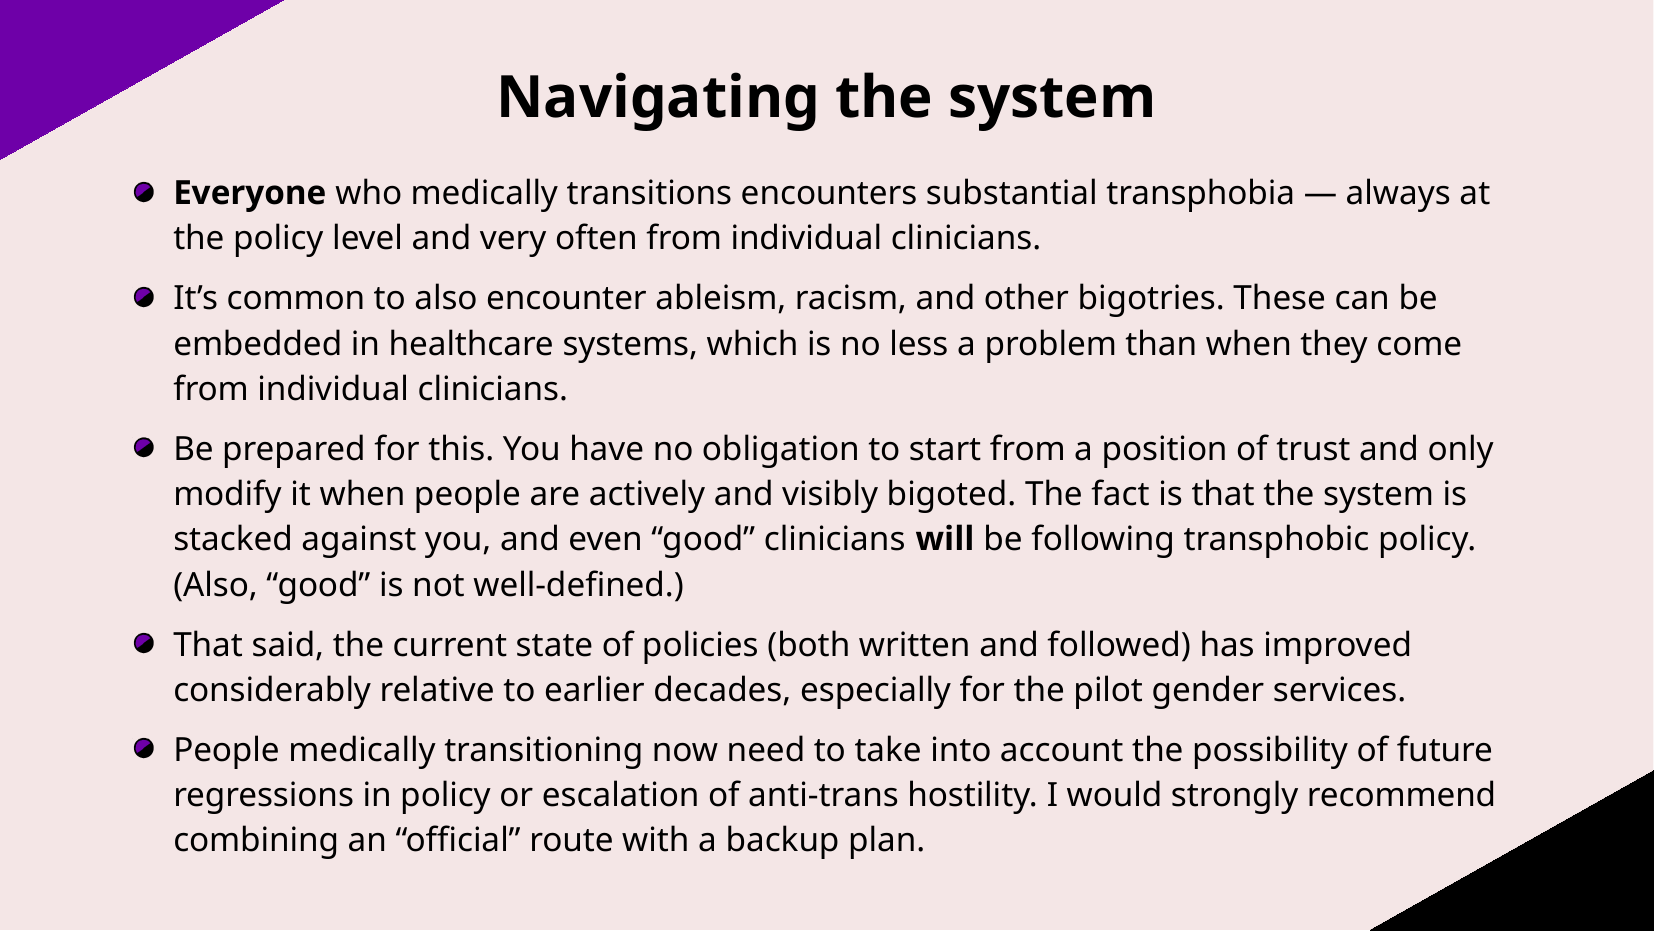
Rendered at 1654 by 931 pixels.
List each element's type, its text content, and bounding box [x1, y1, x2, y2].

title Navigating the system [82, 35, 1571, 154]
text_box [0, 0, 284, 160]
subtitle Everyone who medically transitions encounters substantial transphobia — always at the policy level and very often from individual clinicians. It’s common to also encounter ableism, racism, and other bigotries. These can be embedded in healthcare systems, which is no less a problem than when they come from individual clinicians. Be prepared for this. You have no obligation to start from a position of trust and only modify it when people are actively and visibly bigoted. The fact is that the system is stacked against you, and even “good” clinicians will be following transphobic policy. (Also, “good” is not well-defined.) That said, the current state of policies (both written and followed) has improved considerably relative to earlier decades, especially for the pilot gender services. People medically transitioning now need to take into account the possibility of future regressions in policy or escalation of anti-trans hostility. I would strongly recommend combining an “official” route with a backup plan. [132, 141, 1526, 890]
text_box [1370, 770, 1654, 931]
